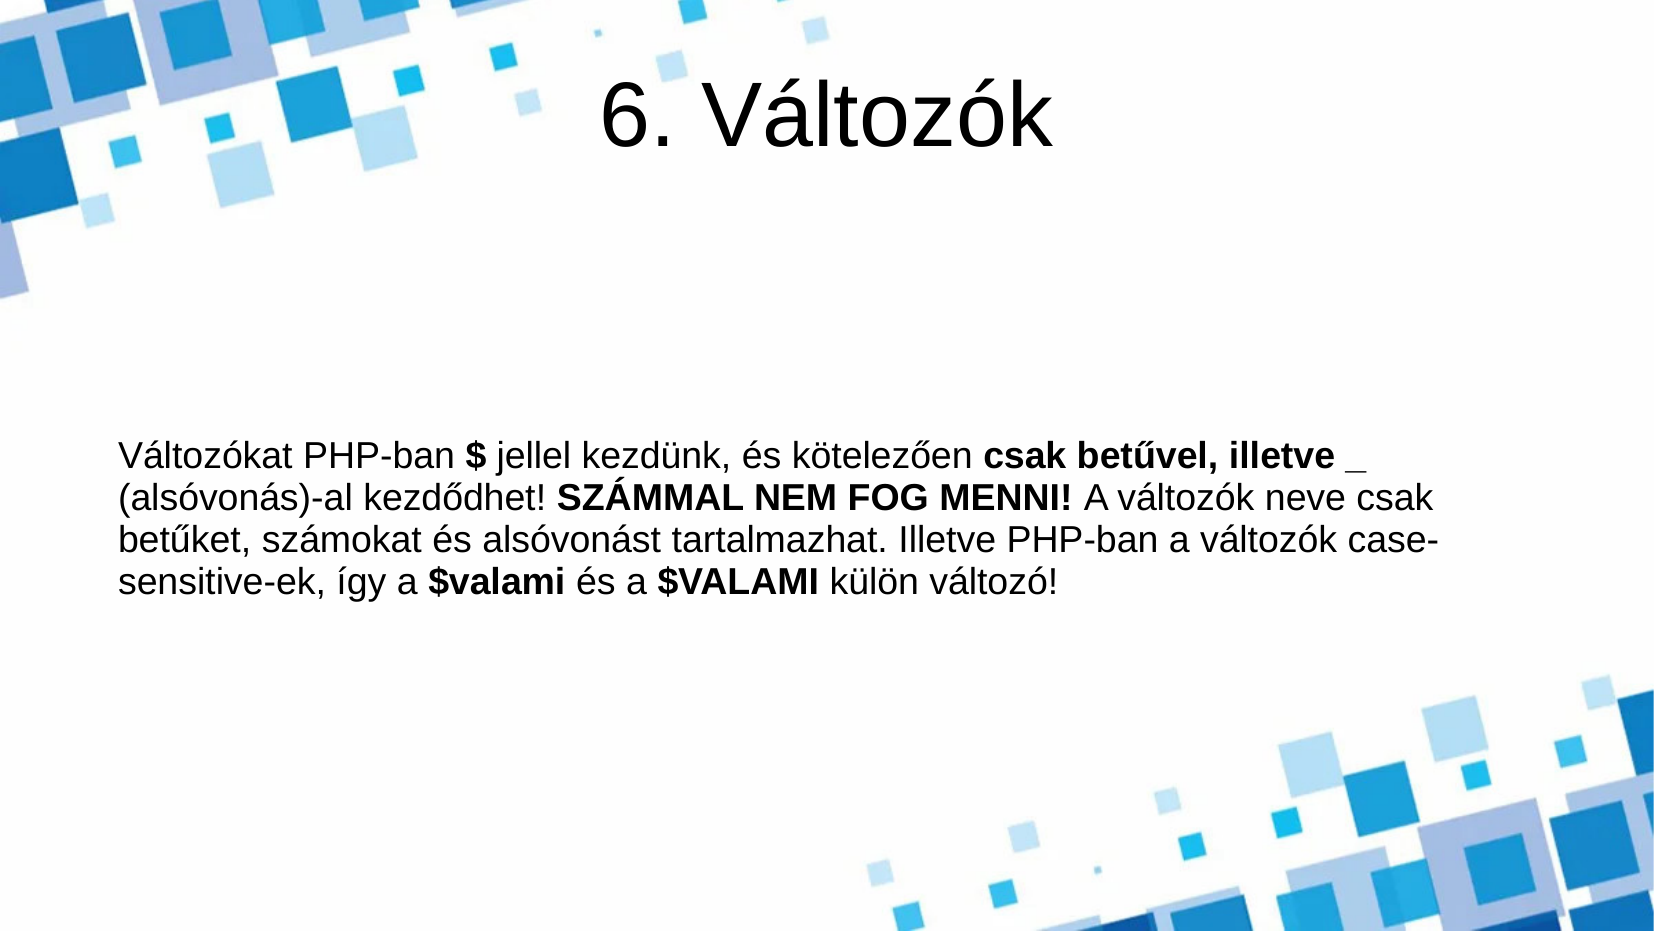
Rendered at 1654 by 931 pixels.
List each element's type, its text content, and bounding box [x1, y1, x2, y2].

picture [0, 0, 1654, 931]
title 6. Változók [82, 37, 1571, 174]
subtitle Változókat PHP-ban $ jellel kezdünk, és kötelezően csak betűvel, illetve _ (alsóvonás)-al kezdődhet! SZÁMMAL NEM FOG MENNI! A változók neve csak betűket, számokat és alsóvonást tartalmazhat. Illetve PHP-ban a változók case-sensitive-ek, így a $valami és a $VALAMI külön változó! [82, 174, 1571, 863]
